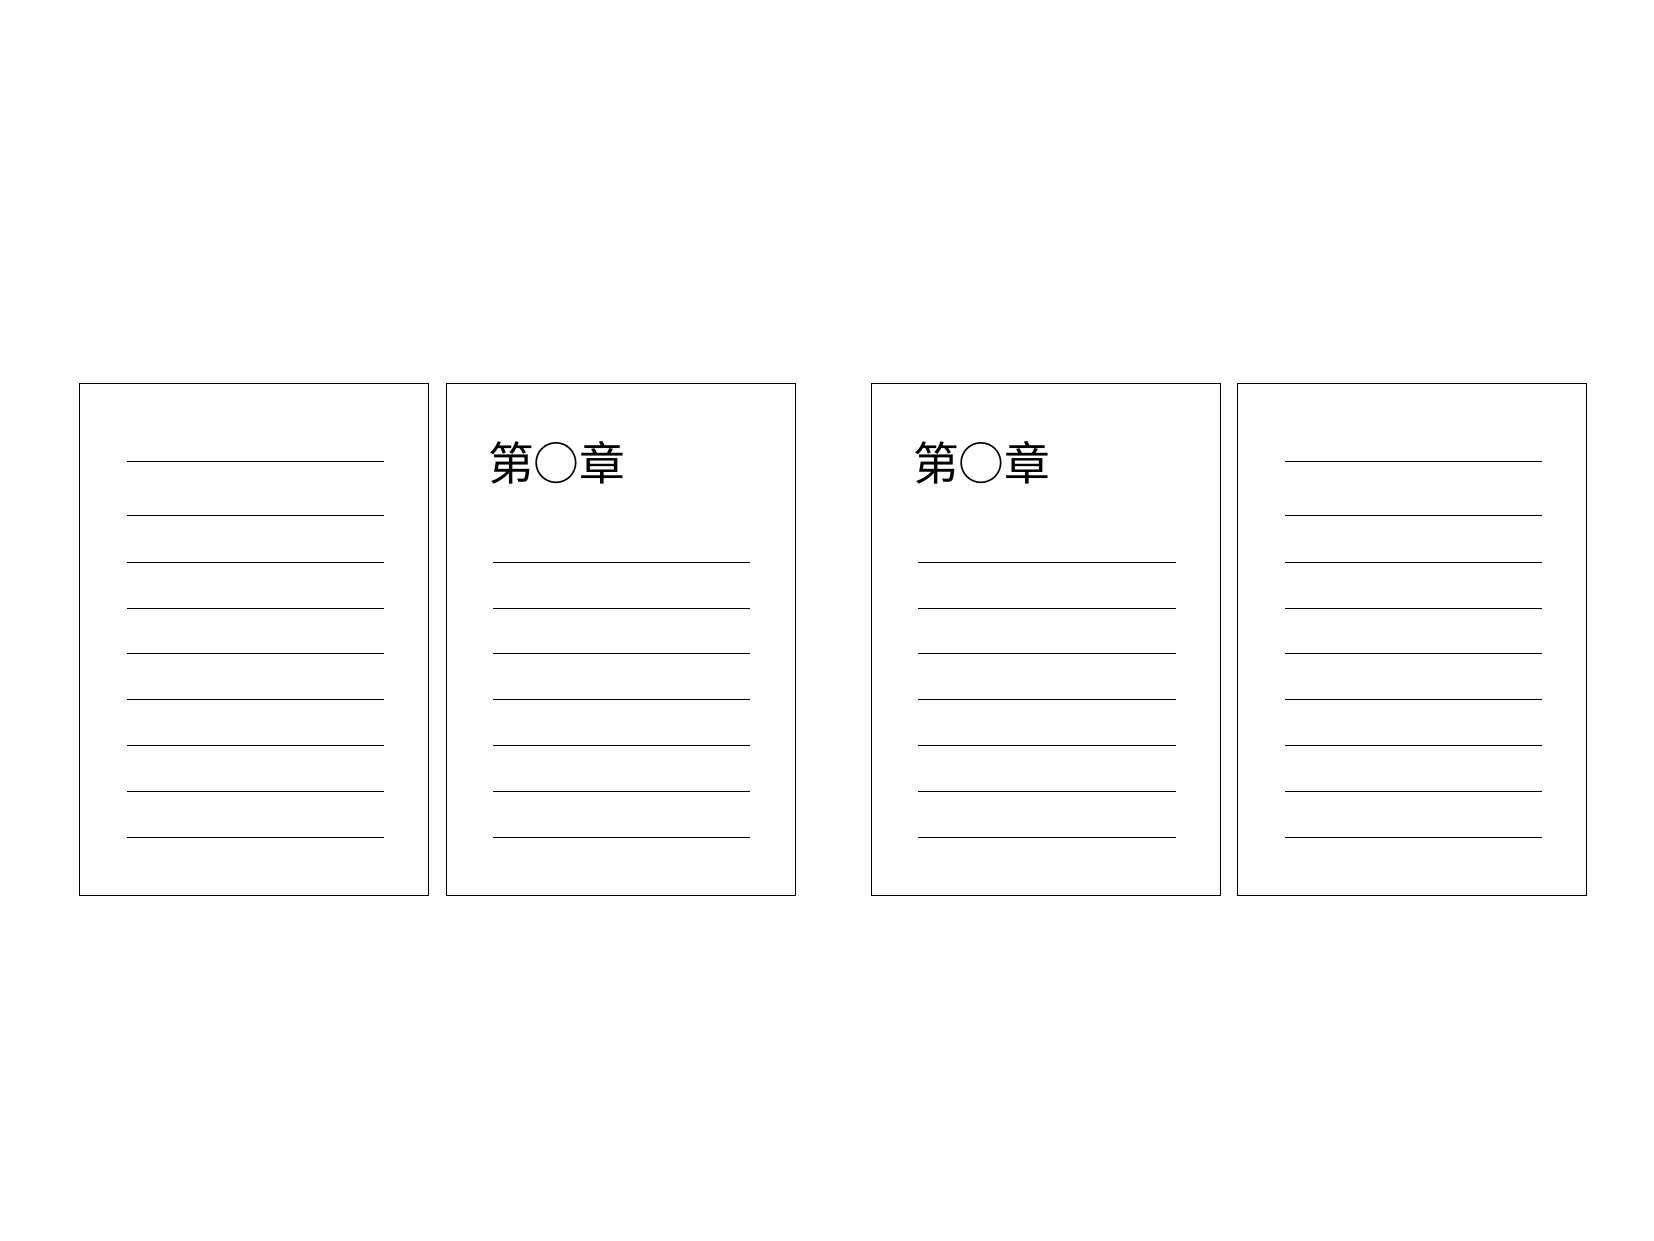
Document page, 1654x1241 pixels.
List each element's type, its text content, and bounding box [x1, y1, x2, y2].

text_box [79, 383, 429, 896]
text_box [871, 383, 1221, 896]
text_box [446, 383, 796, 896]
text_box [1237, 383, 1587, 896]
text_box 第○章 [473, 420, 641, 482]
text_box 第○章 [898, 420, 1066, 482]
